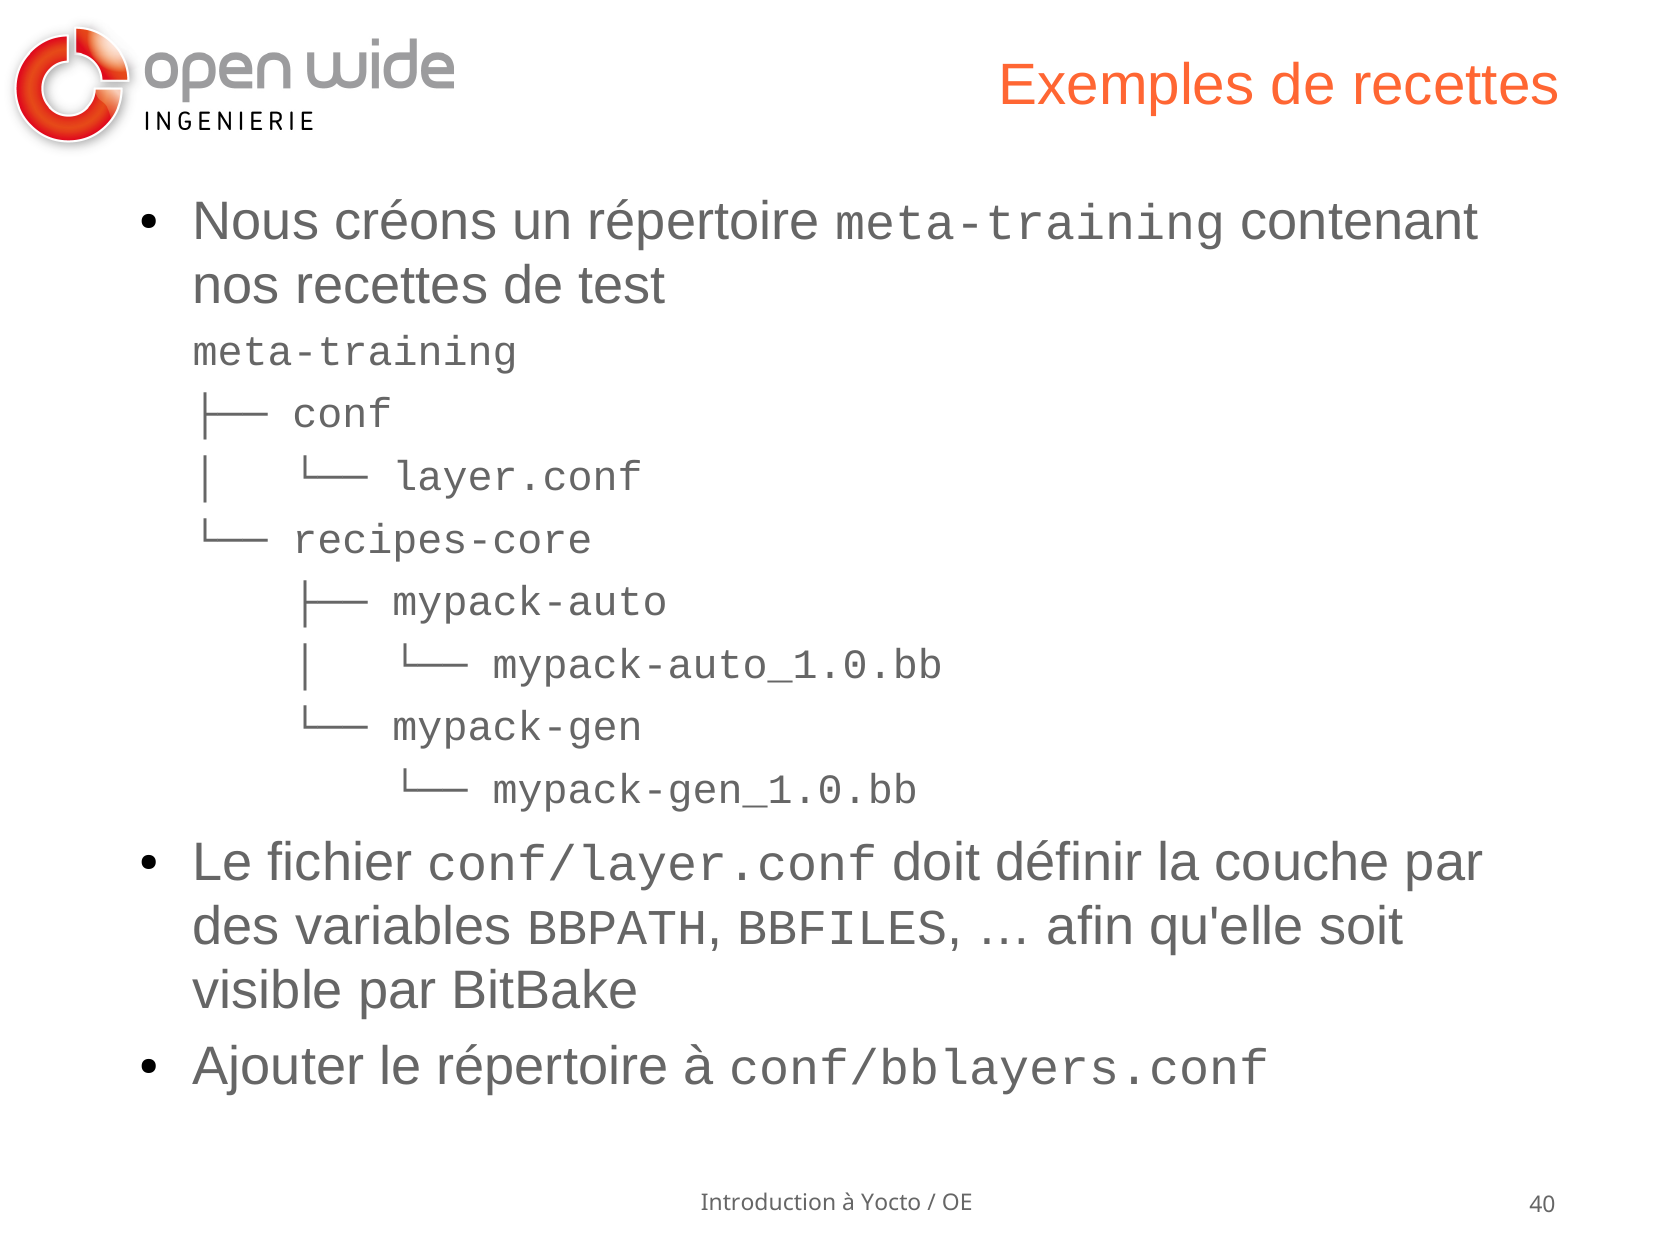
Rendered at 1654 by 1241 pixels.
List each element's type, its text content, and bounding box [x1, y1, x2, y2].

title Exemples de recettes [602, 12, 1561, 157]
picture [0, 0, 454, 161]
list Nous créons un répertoire meta-training contenant nos recettes de test meta-training ├── conf │ └── layer.conf └── recipes-core ├── mypack-auto │ └── mypack-auto_1.0.bb └── mypack-gen └── mypack-gen_1.0.bb Le fichier conf/layer.conf doit définir la couche par des variables BBPATH, BBFILES, … afin qu'elle soit visible par BitBake Ajouter le répertoire à conf/bblayers.conf [121, 190, 1534, 1106]
